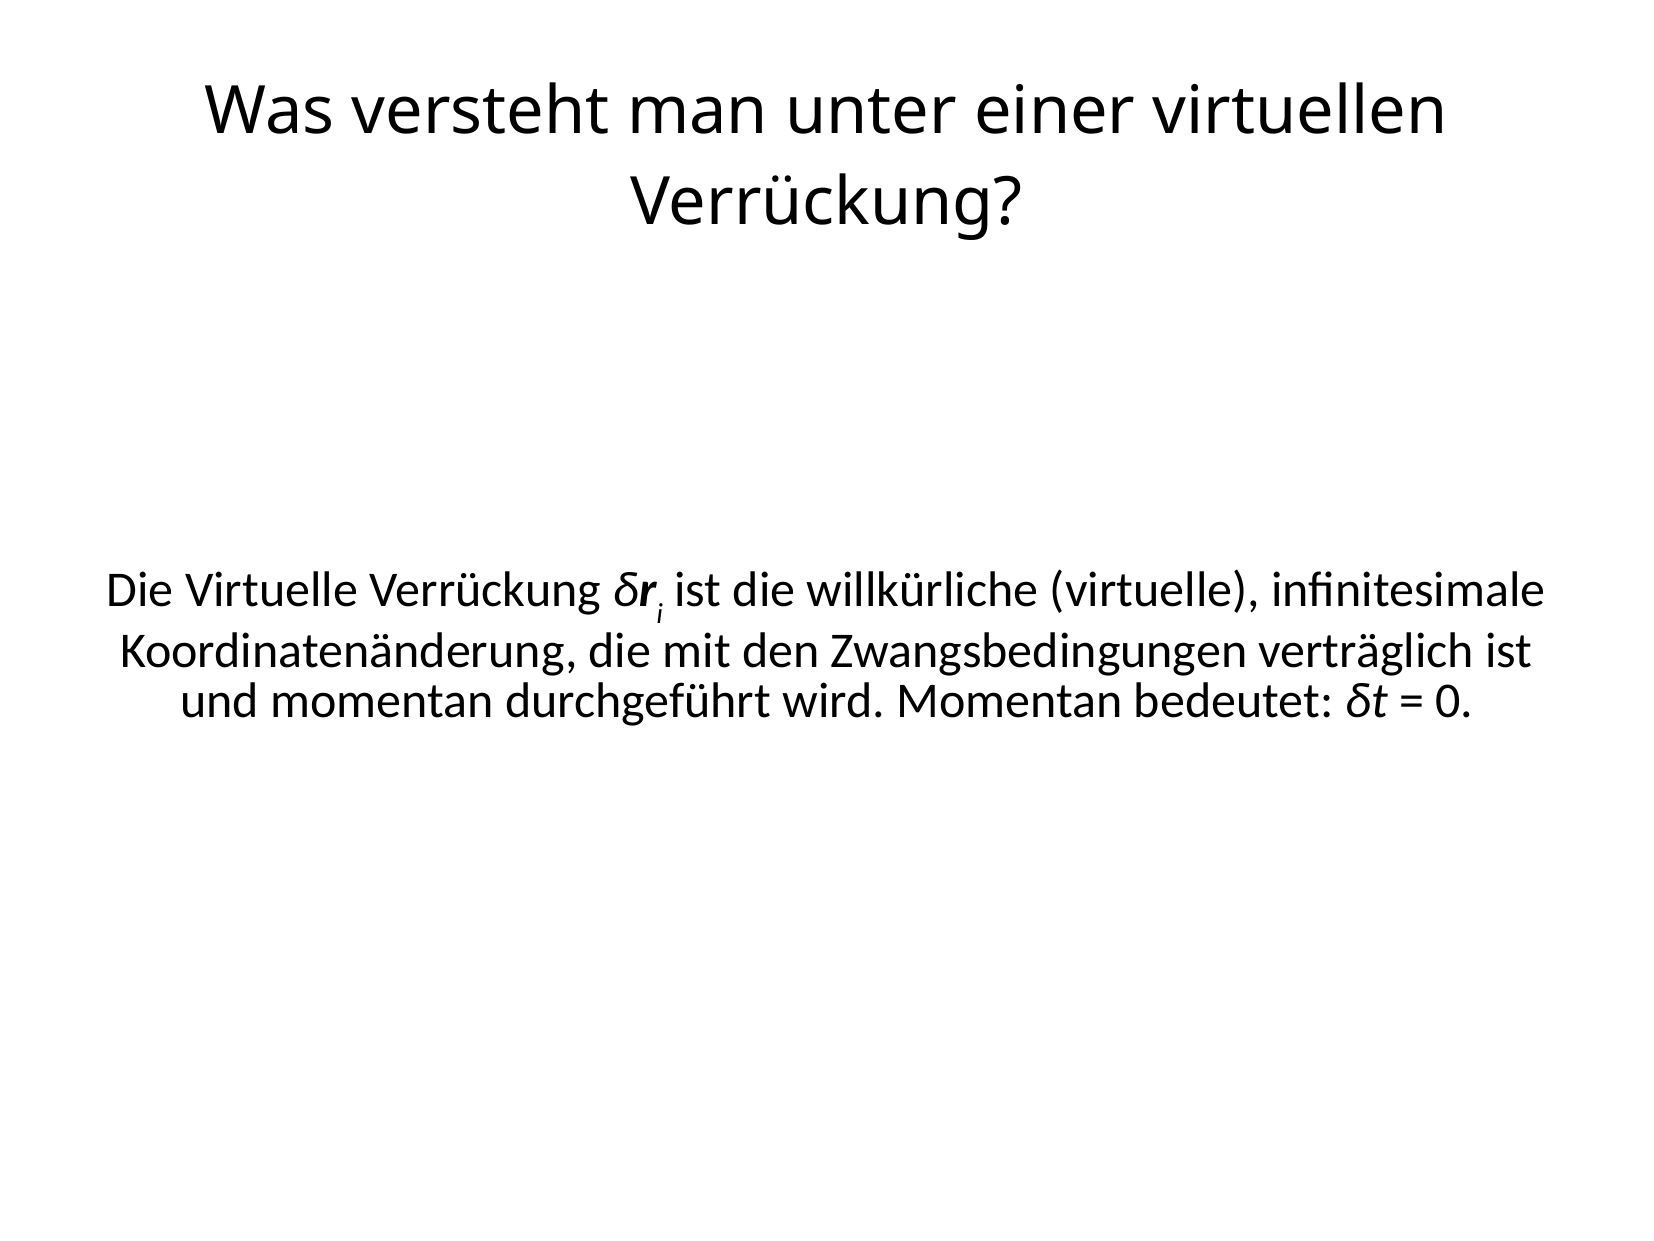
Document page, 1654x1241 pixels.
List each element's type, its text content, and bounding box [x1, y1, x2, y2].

title Was versteht man unter einer virtuellen Verrückung? [82, 49, 1571, 257]
subtitle Die Virtuelle Verrückung δri ist die willkürliche (virtuelle), infinitesimale Koordinatenänderung, die mit den Zwangsbedingungen verträglich ist und momentan durchgeführt wird. Momentan bedeutet: δt = 0. [82, 290, 1571, 1010]
